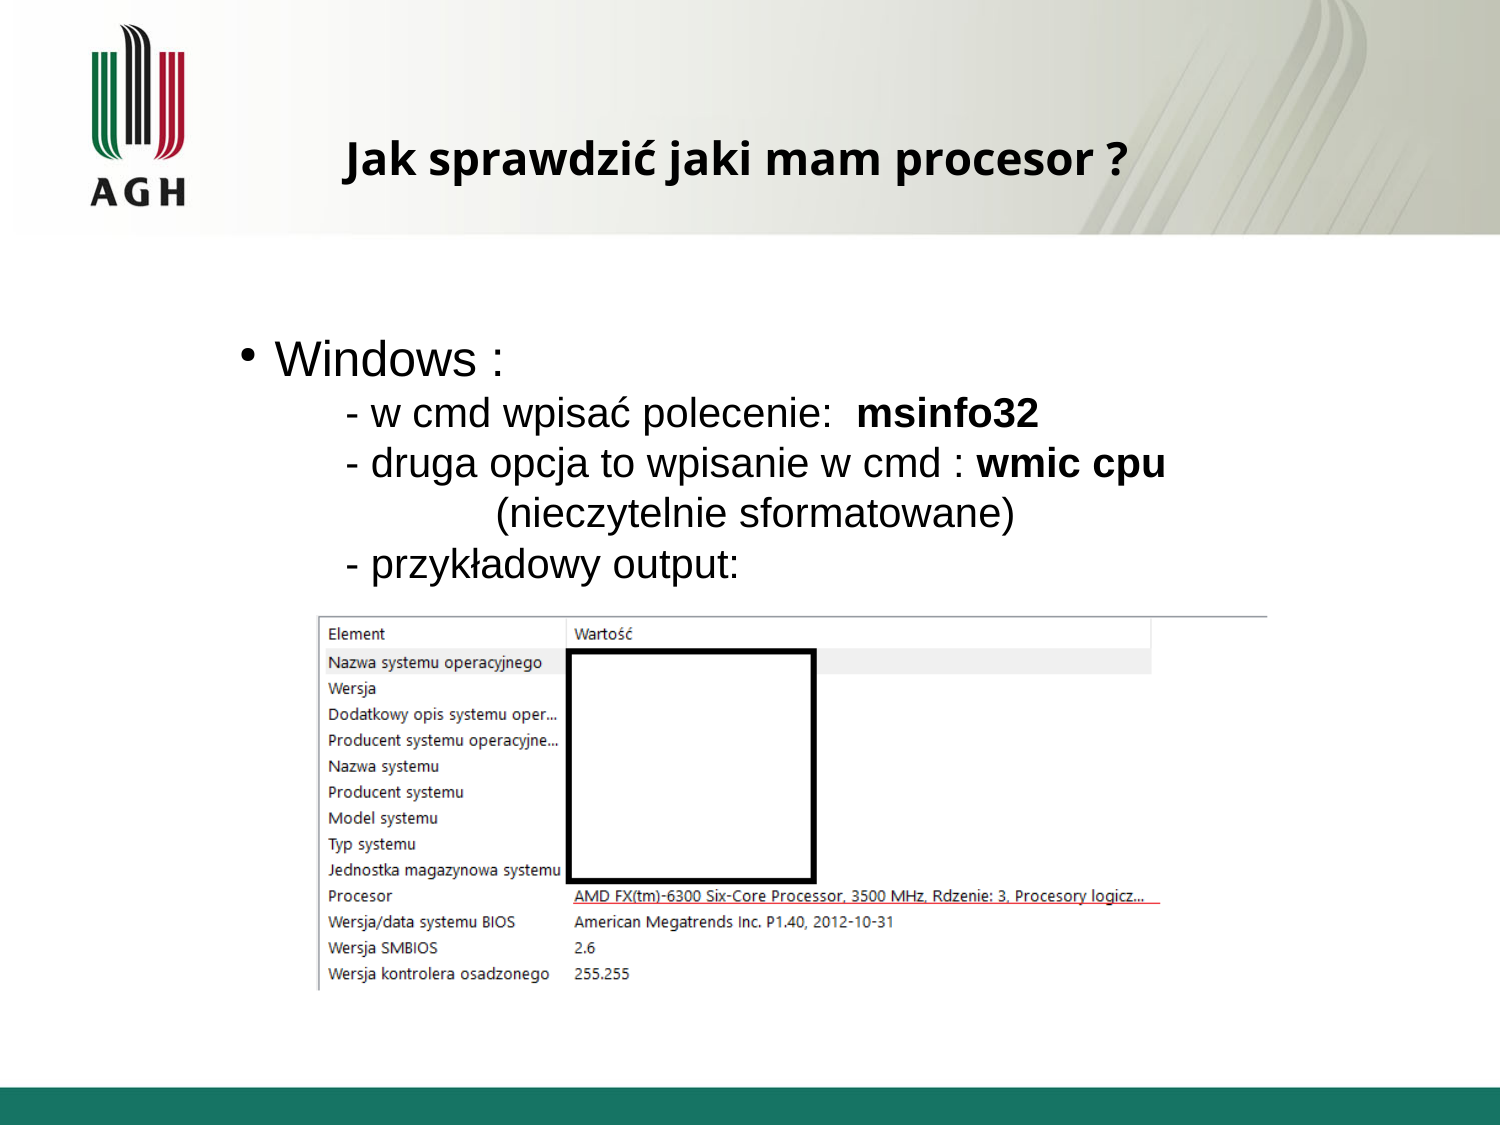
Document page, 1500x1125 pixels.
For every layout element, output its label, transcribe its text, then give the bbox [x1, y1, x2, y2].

title Jak sprawdzić jaki mam procesor ? [330, 94, 1312, 220]
picture [0, 0, 1500, 1125]
text_box Windows : - w cmd wpisać polecenie: msinfo32 - druga opcja to wpisanie w cmd : wmic cpu (nieczytelnie sformatowane) - przykładowy output: [224, 318, 1418, 644]
